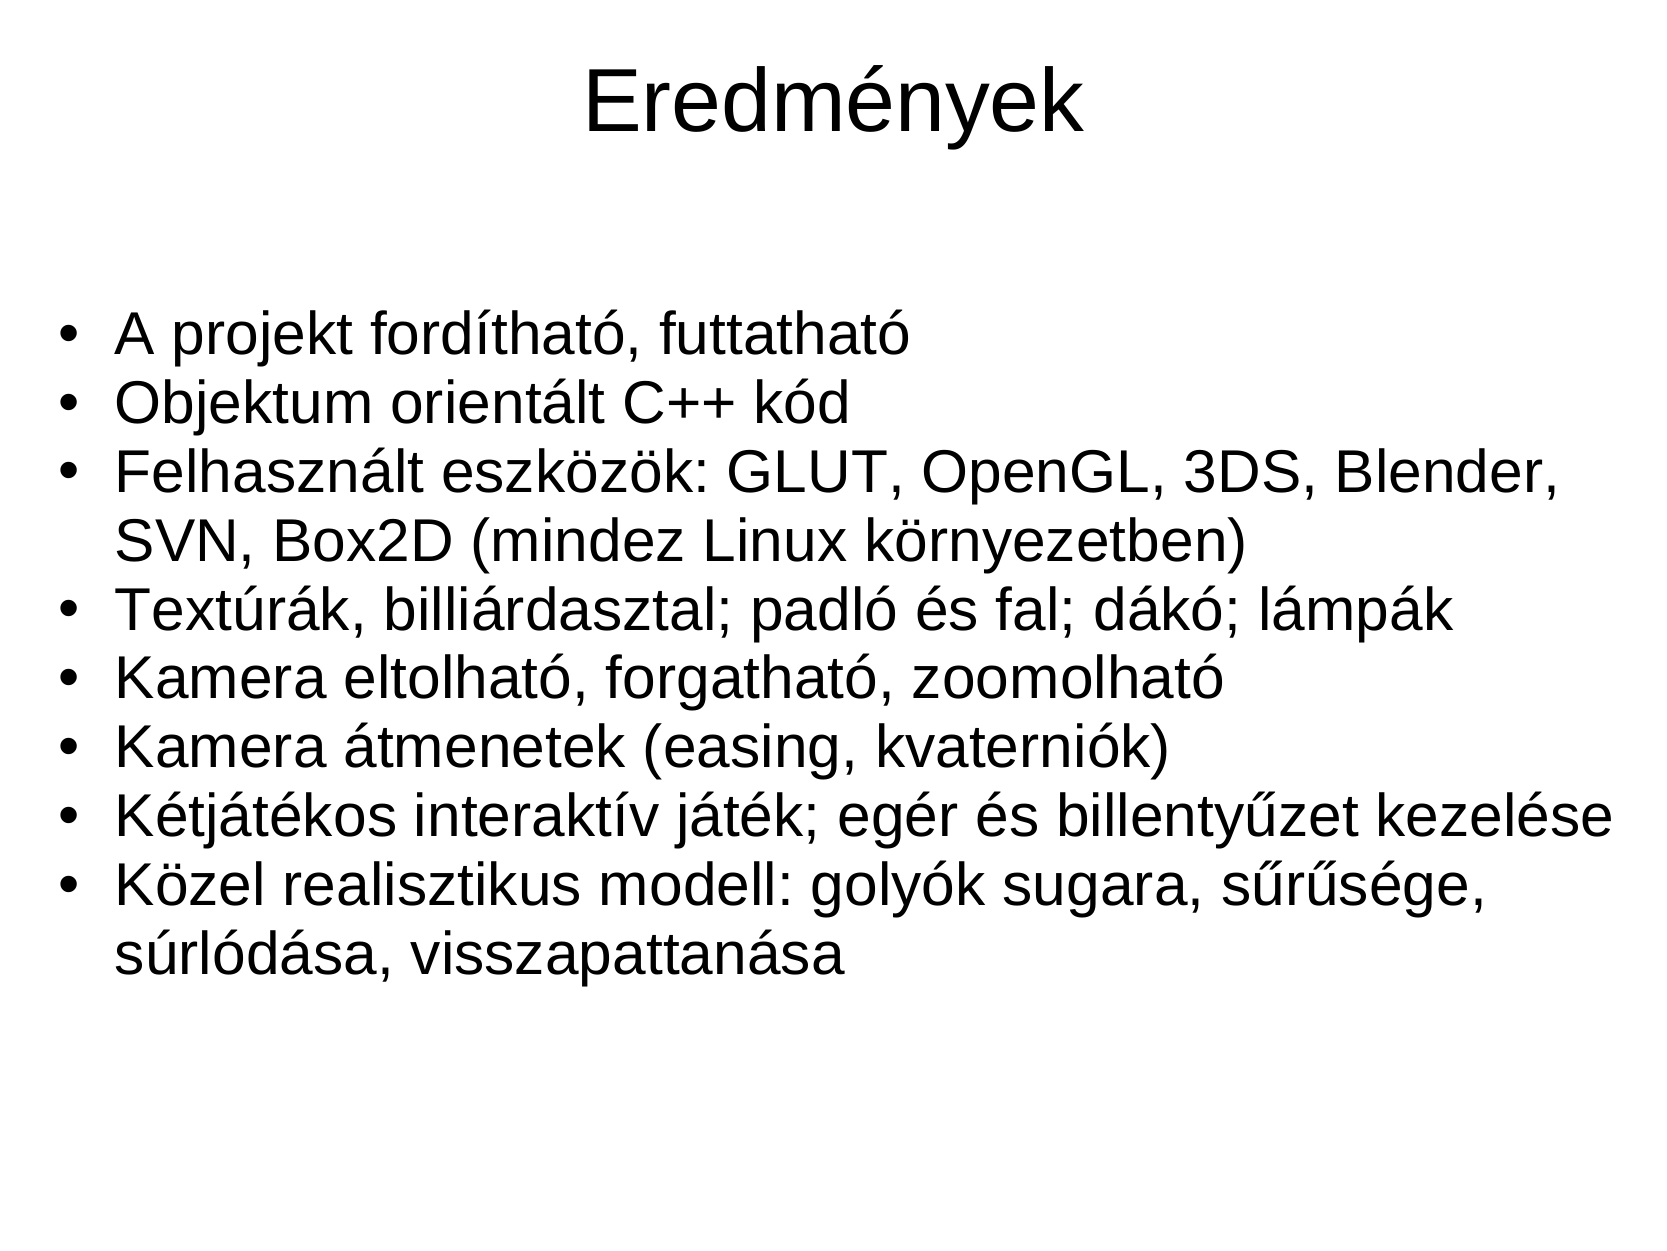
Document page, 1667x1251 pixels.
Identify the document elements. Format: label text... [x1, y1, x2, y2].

list A projekt fordítható, futtatható Objektum orientált C++ kód Felhasznált eszközök: GLUT, OpenGL, 3DS, Blender, SVN, Box2D (mindez Linux környezetben) Textúrák, billiárdasztal; padló és fal; dákó; lámpák Kamera eltolható, forgatható, zoomolható Kamera átmenetek (easing, kvaterniók) Kétjátékos interaktív játék; egér és billentyűzet kezelése Közel realisztikus modell: golyók sugara, sűrűsége, súrlódása, visszapattanása [39, 299, 1626, 1200]
title Eredmények [40, 50, 1627, 201]
